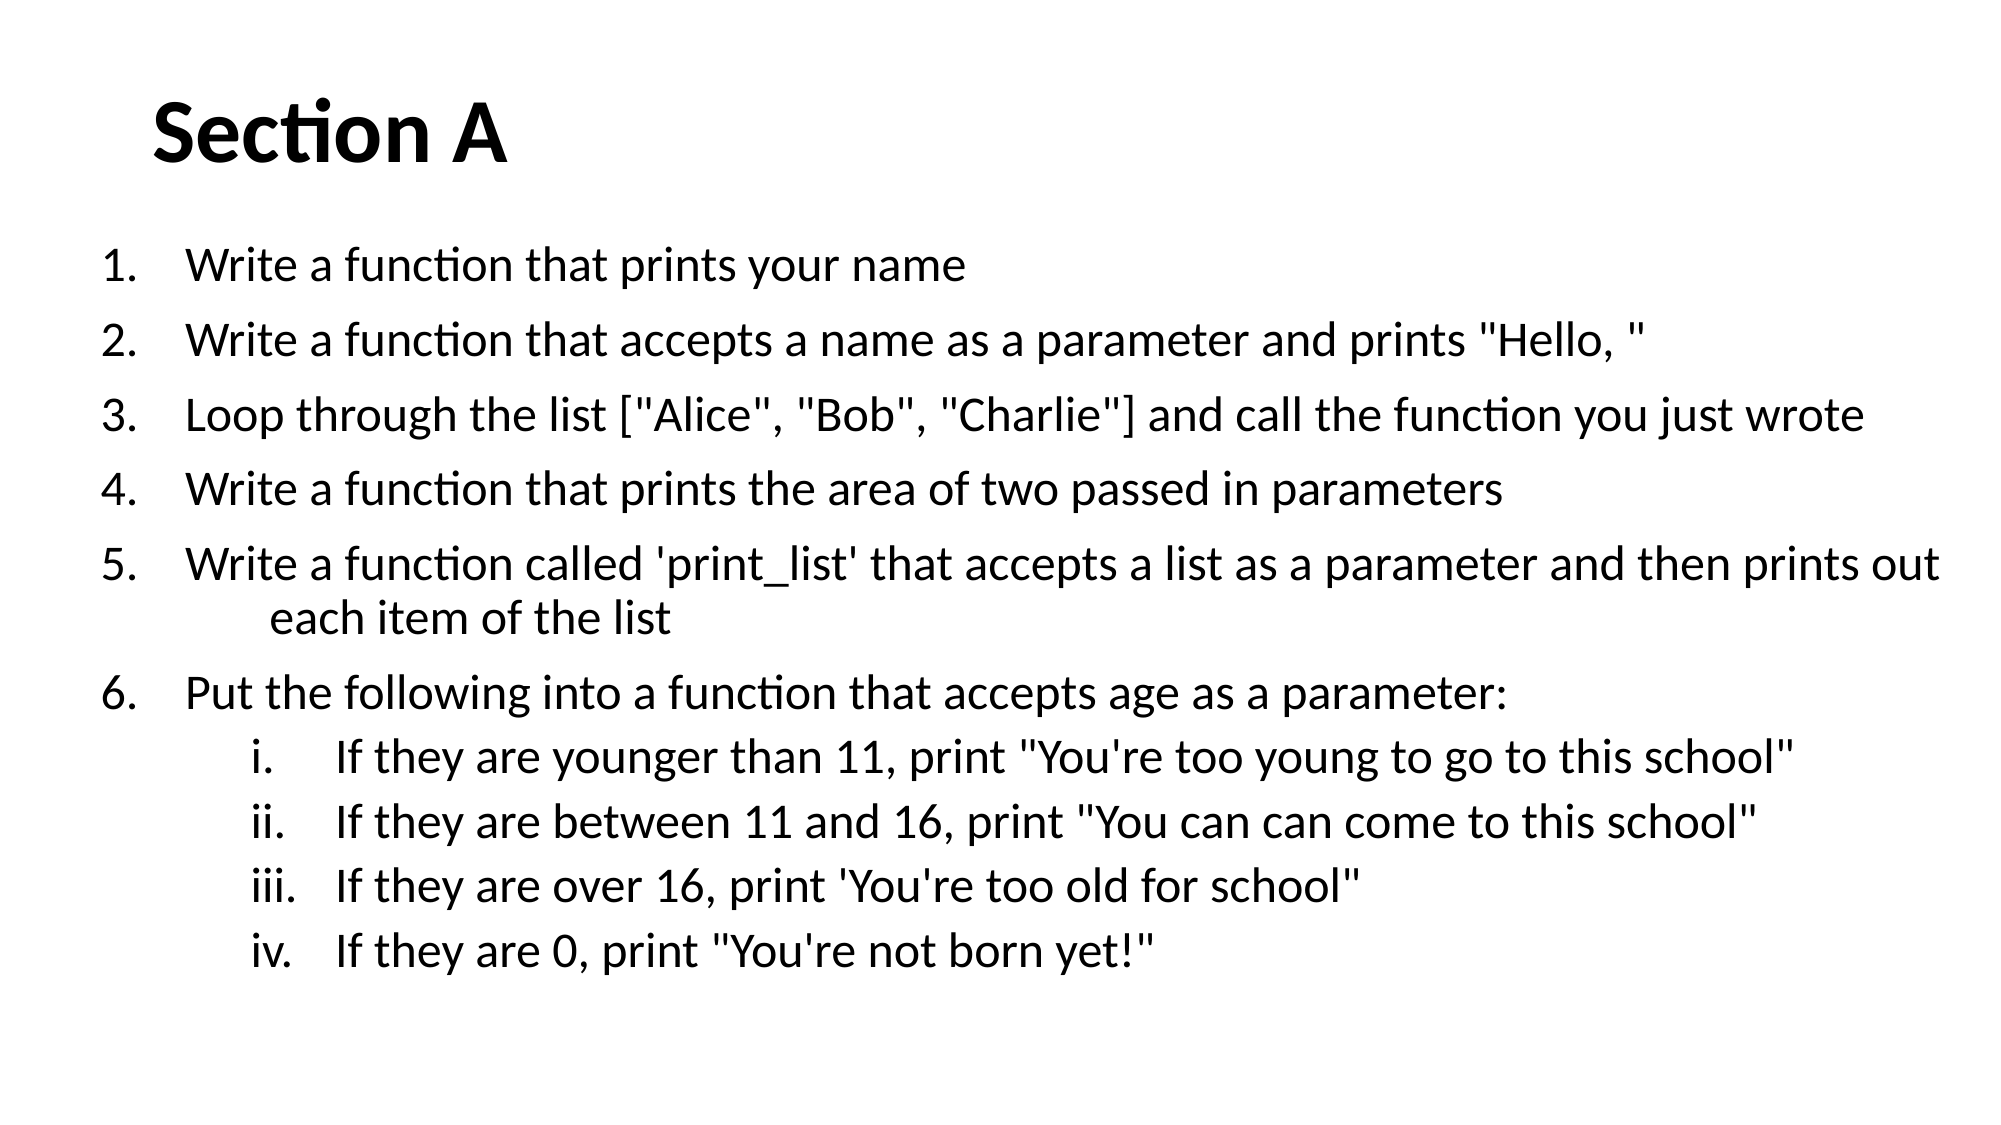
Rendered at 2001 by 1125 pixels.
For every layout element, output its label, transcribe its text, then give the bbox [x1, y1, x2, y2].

title Section A [137, 59, 1863, 206]
list Write a function that prints your name Write a function that accepts a name as a parameter and prints "Hello, " Loop through the list ["Alice", "Bob", "Charlie"] and call the function you just wrote Write a function that prints the area of two passed in parameters Write a function called 'print_list' that accepts a list as a parameter and then prints out each item of the list Put the following into a function that accepts age as a parameter: If they are younger than 11, print "You're too young to go to this school" If they are between 11 and 16, print "You can can come to this school" If they are over 16, print 'You're too old for school" If they are 0, print "You're not born yet!" [100, 234, 1951, 1027]
